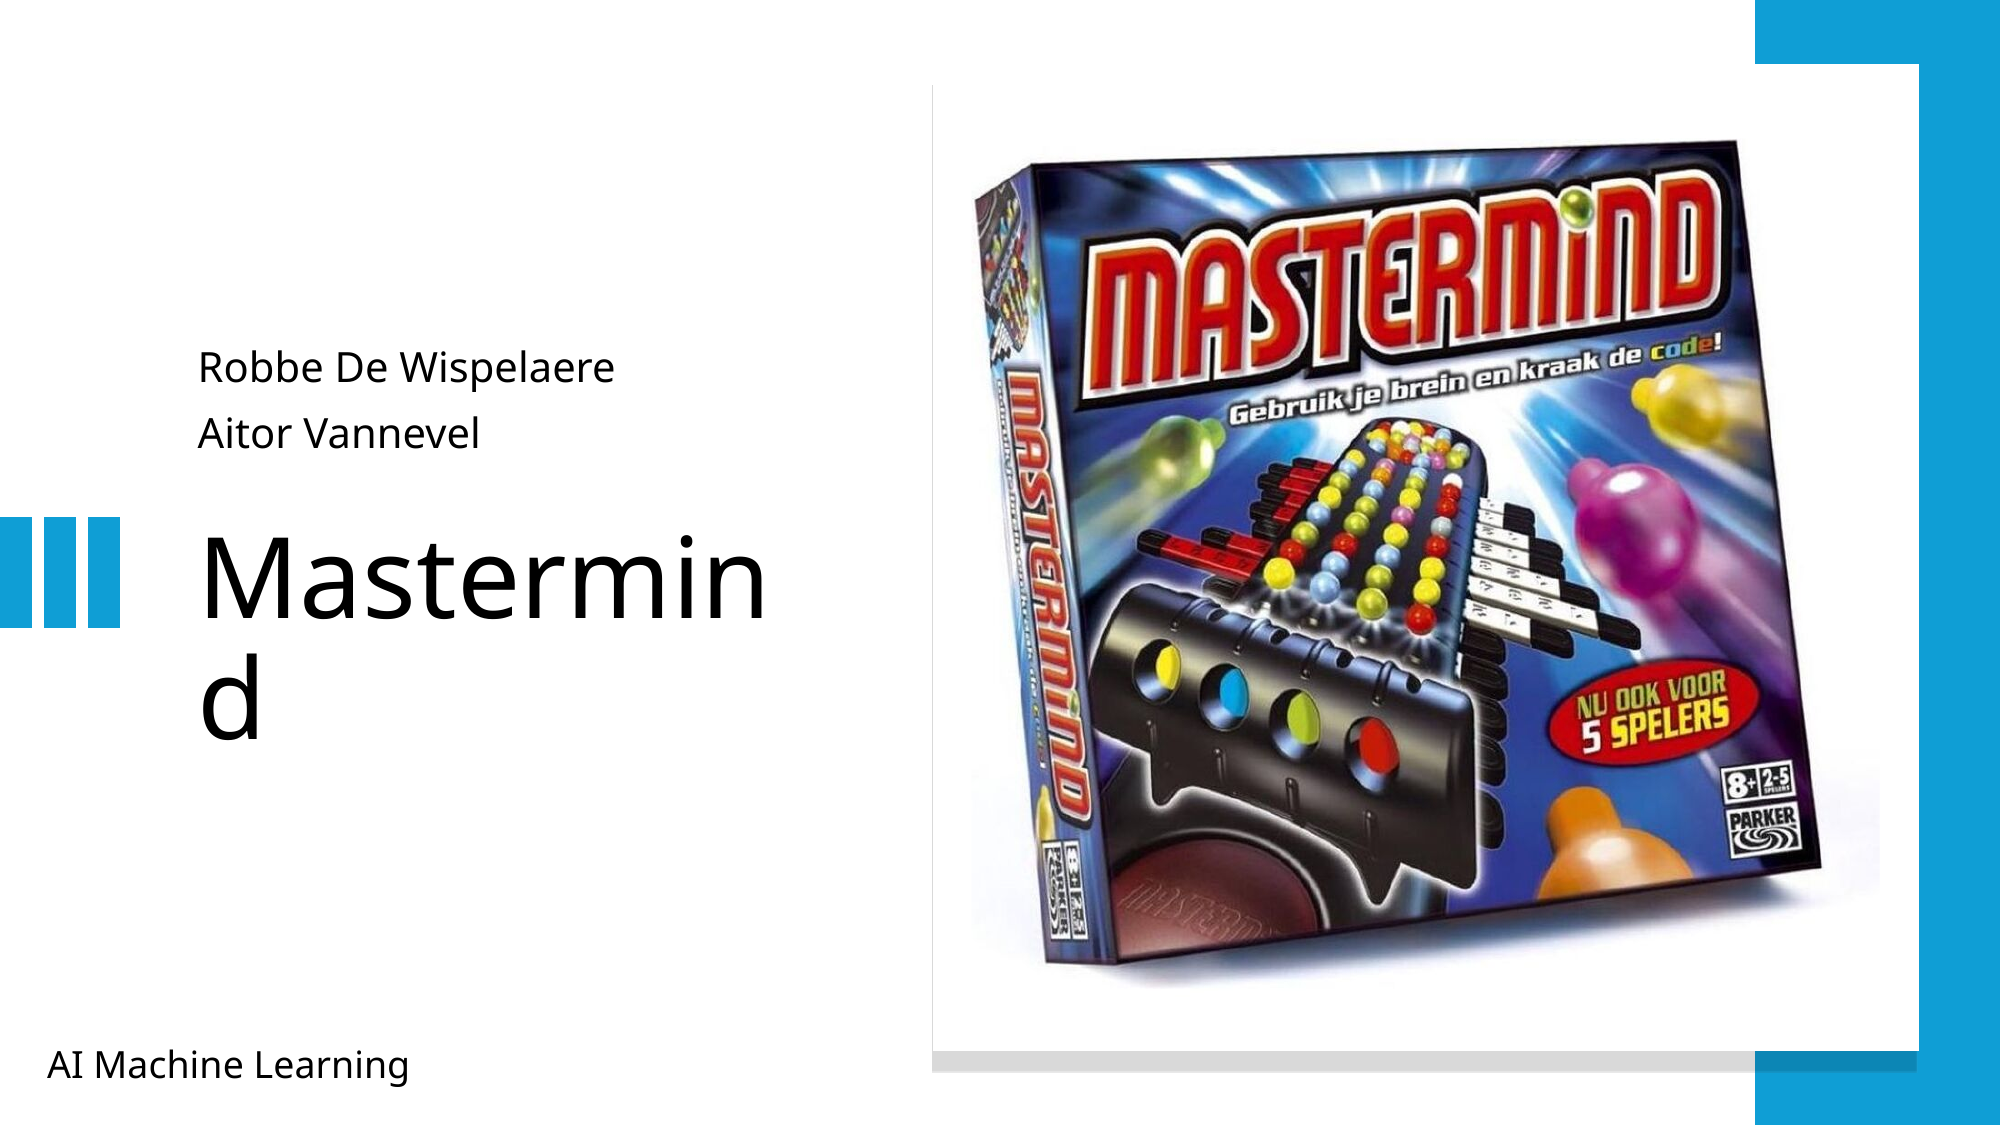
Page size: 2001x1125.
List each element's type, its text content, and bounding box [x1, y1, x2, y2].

text_box [0, 0, 2000, 1125]
text_box AI Machine Learning [32, 1034, 392, 1095]
subtitle Robbe De Wispelaere Aitor Vannevel [182, 184, 845, 465]
picture [971, 109, 1880, 1007]
title Mastermind [182, 513, 845, 906]
